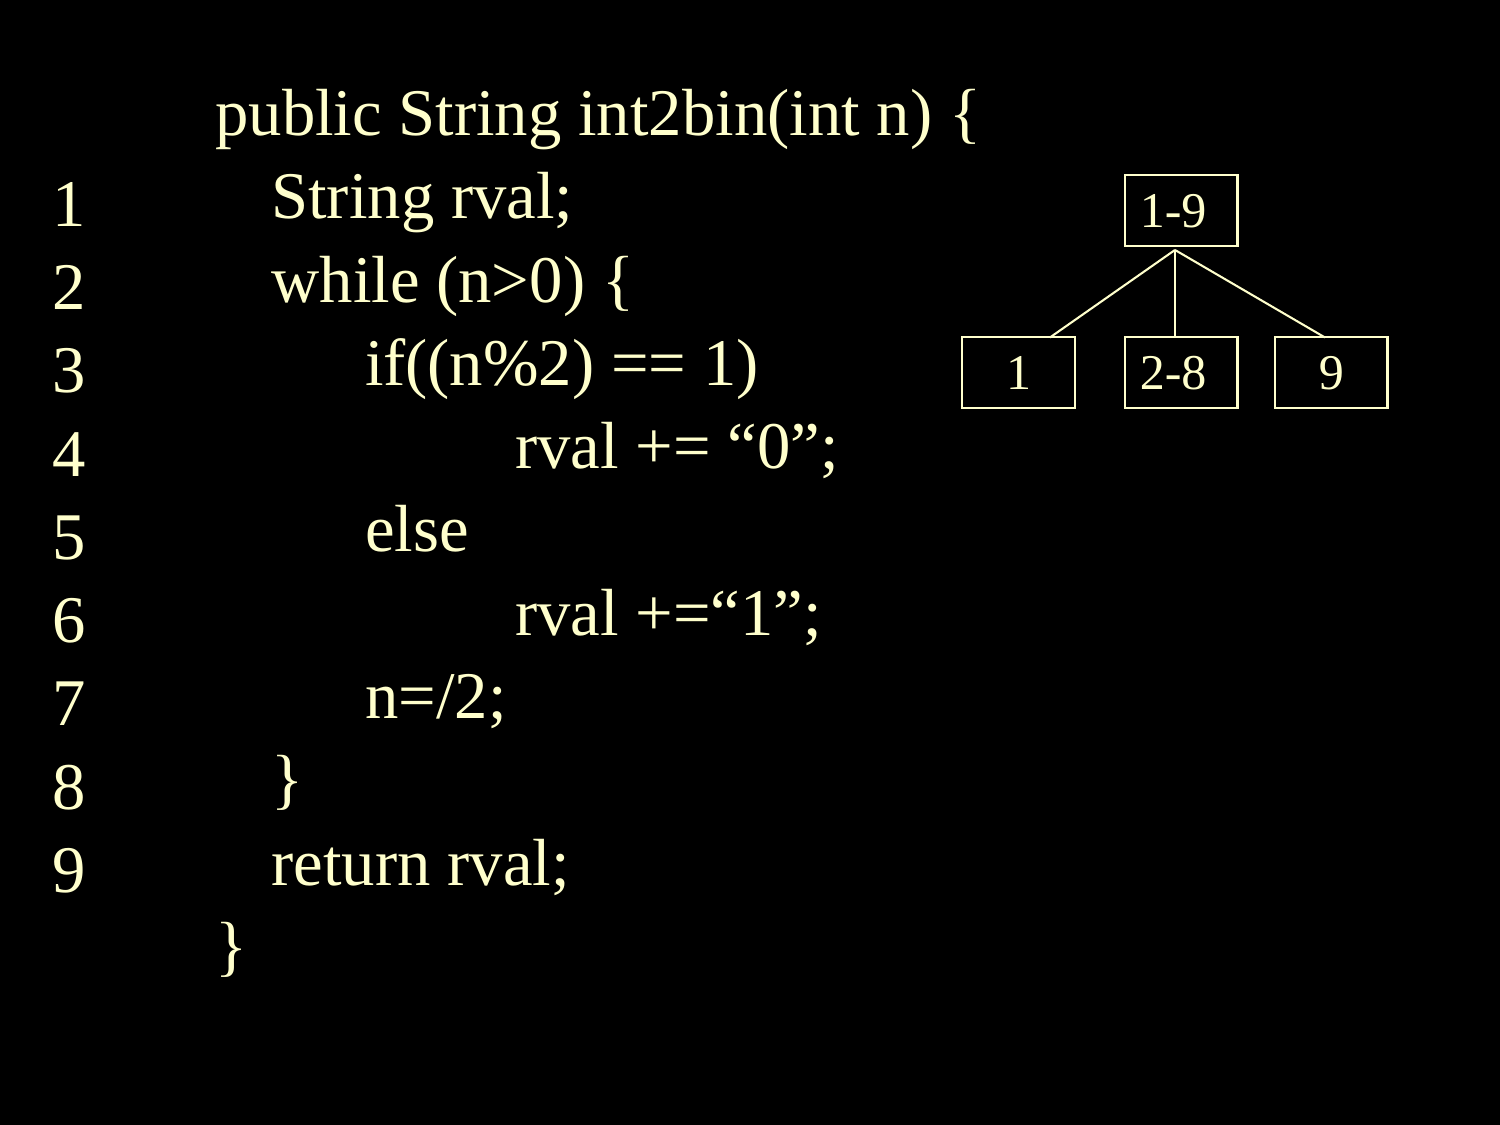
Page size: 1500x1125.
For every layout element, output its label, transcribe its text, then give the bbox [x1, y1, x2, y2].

text_box 9 [1274, 337, 1388, 409]
text_box 2-8 [1124, 337, 1238, 409]
list public String int2bin(int n) { String rval; while (n>0) { if((n%2) == 1) rval += “0”; else rval +=“1”; n=/2; } return rval; } [200, 74, 1128, 1051]
text_box 1-9 [1124, 174, 1238, 246]
text_box 1 2 3 4 5 6 7 8 9 [37, 74, 188, 1051]
text_box 1 [962, 337, 1075, 409]
